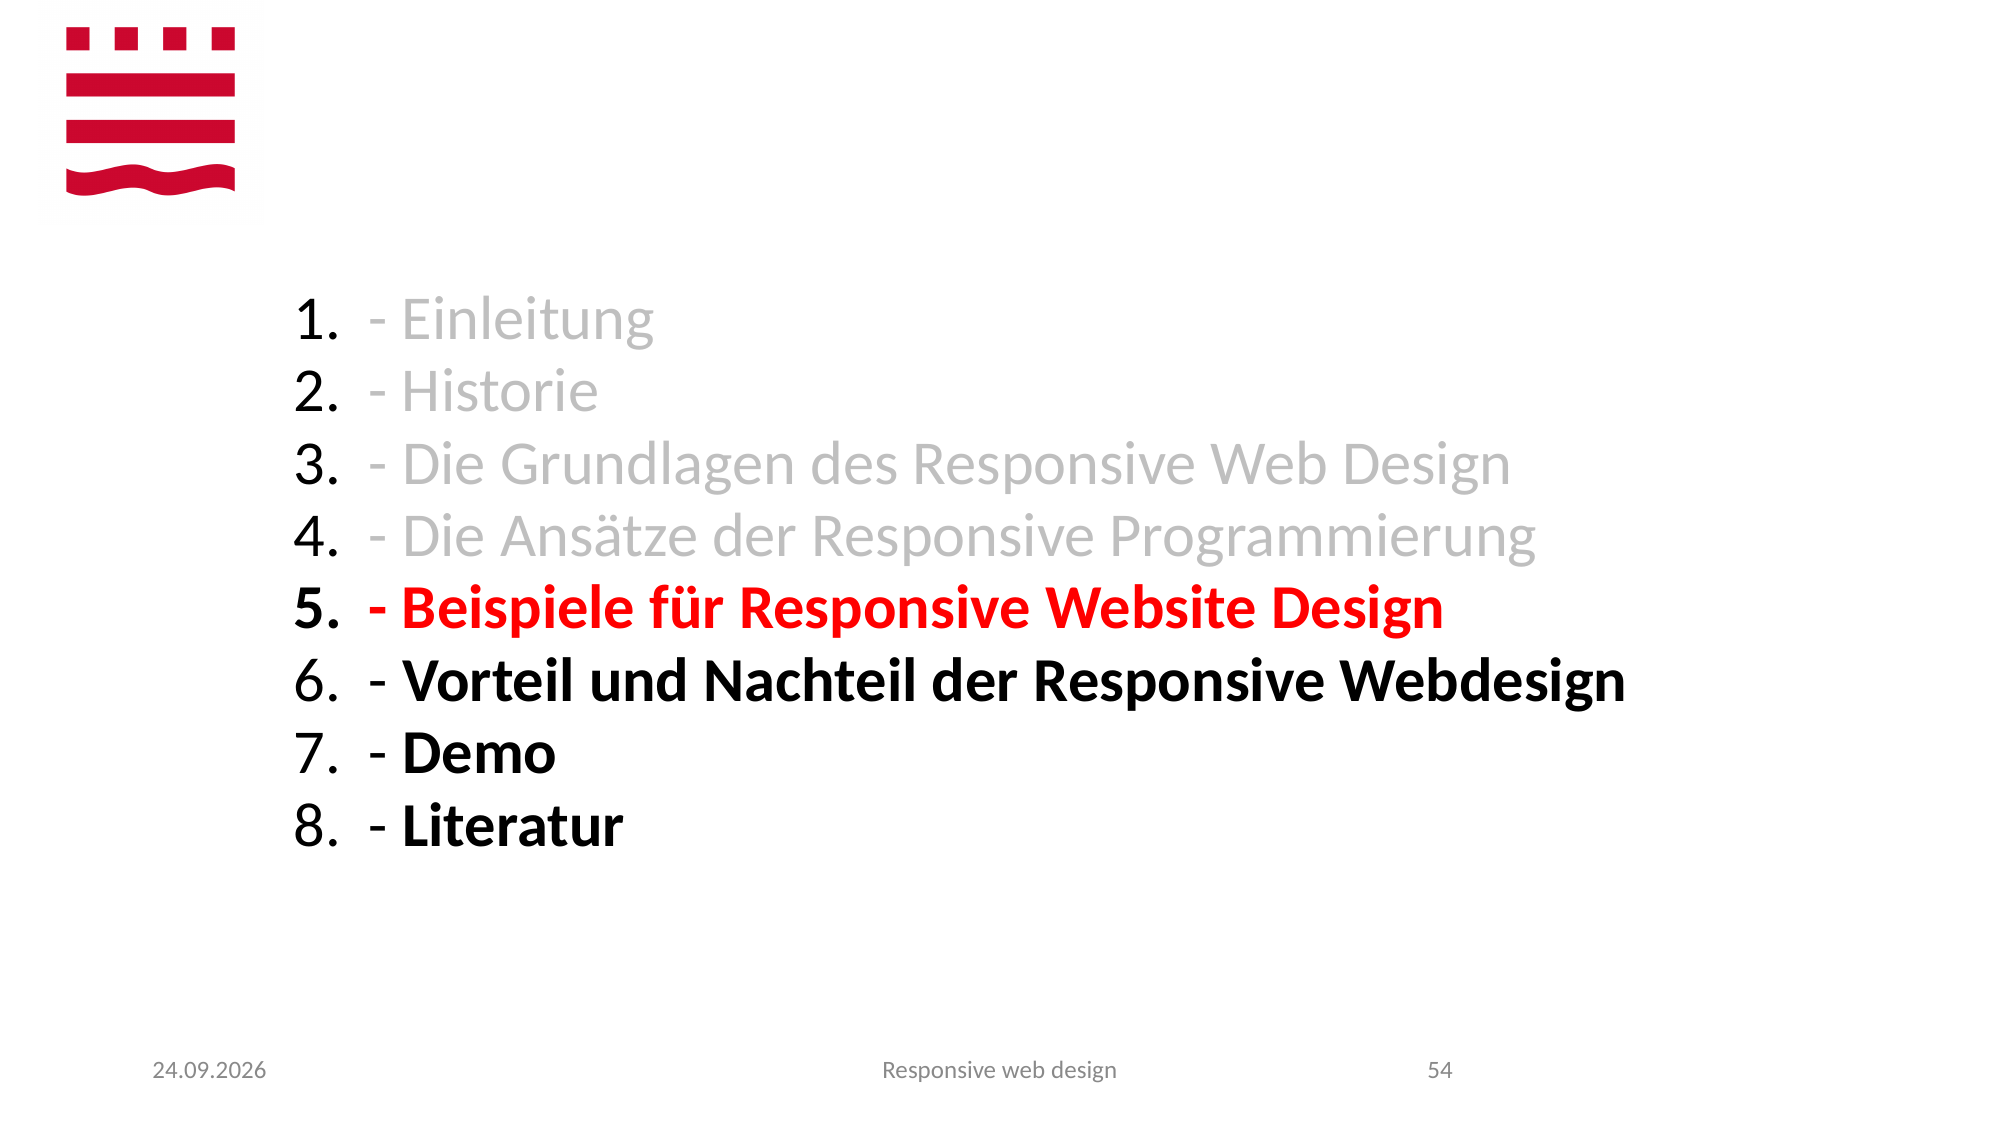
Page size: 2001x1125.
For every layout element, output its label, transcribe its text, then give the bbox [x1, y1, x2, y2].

text_box 2017/4/30 [137, 1042, 588, 1103]
subtitle - Einleitung - Historie - Die Grundlagen des Responsive Web Design - Die Ansätze der Responsive Programmierung - Beispiele für Responsive Website Design - Vorteil und Nachteil der Responsive Webdesign - Demo - Literatur [263, 181, 1940, 1043]
picture [38, 0, 264, 225]
text_box [1412, 1042, 1863, 1103]
text_box Responsive web design [662, 1042, 1338, 1103]
